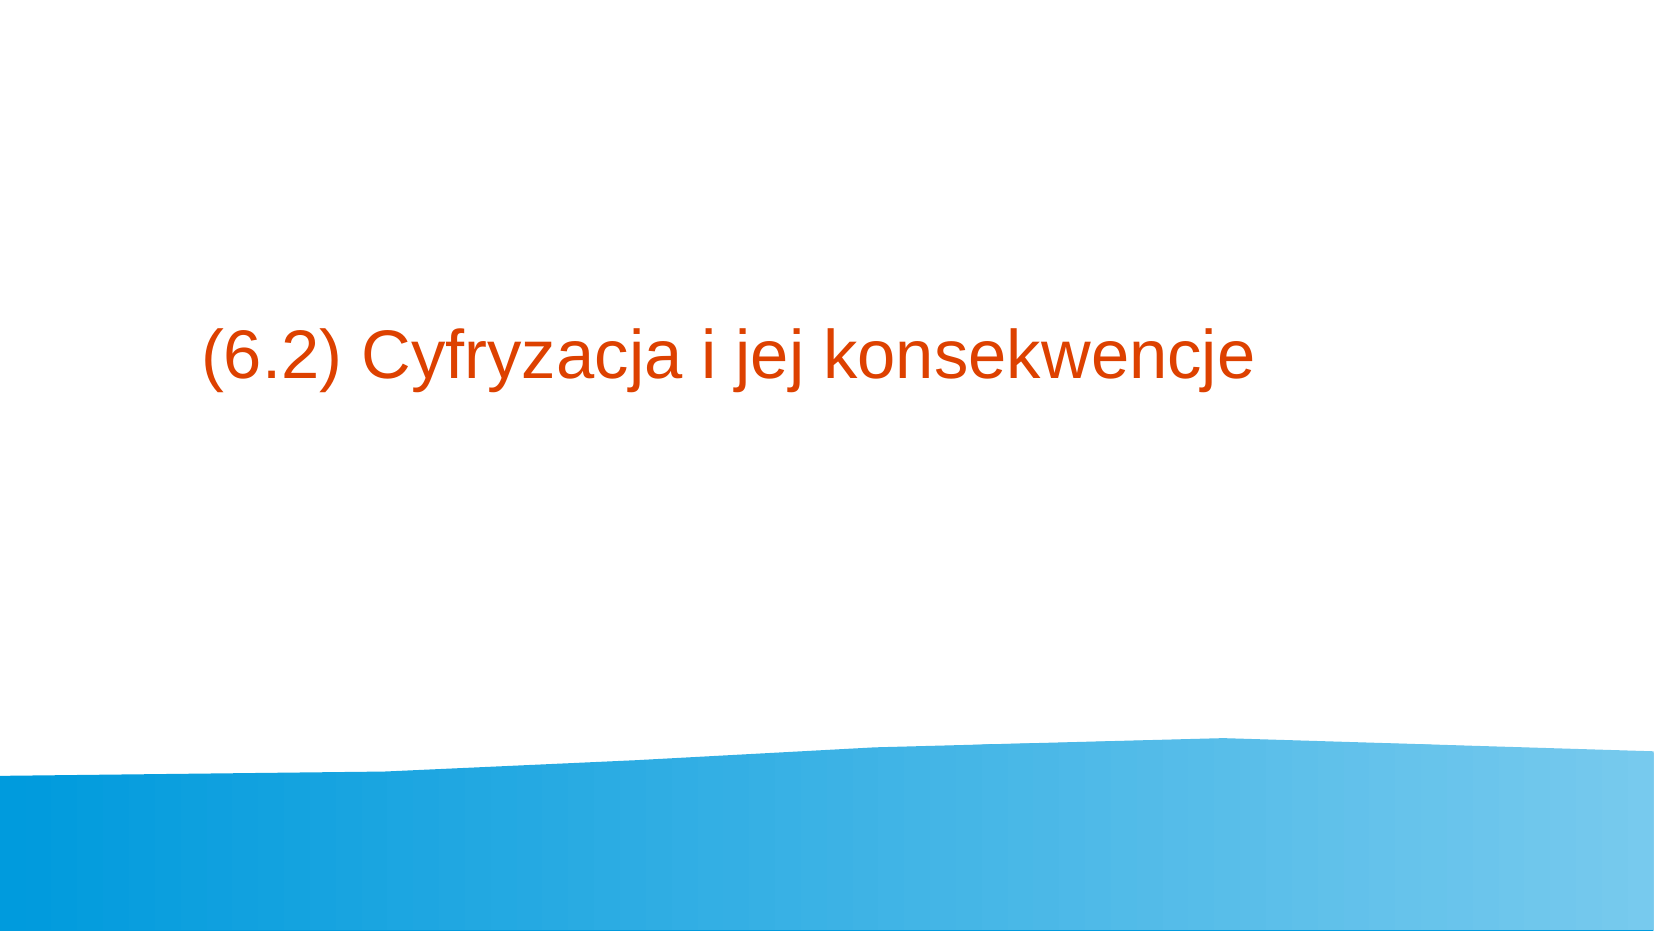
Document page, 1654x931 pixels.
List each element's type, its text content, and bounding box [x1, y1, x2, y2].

title (6.2) Cyfryzacja i jej konsekwencje [0, 265, 1477, 443]
